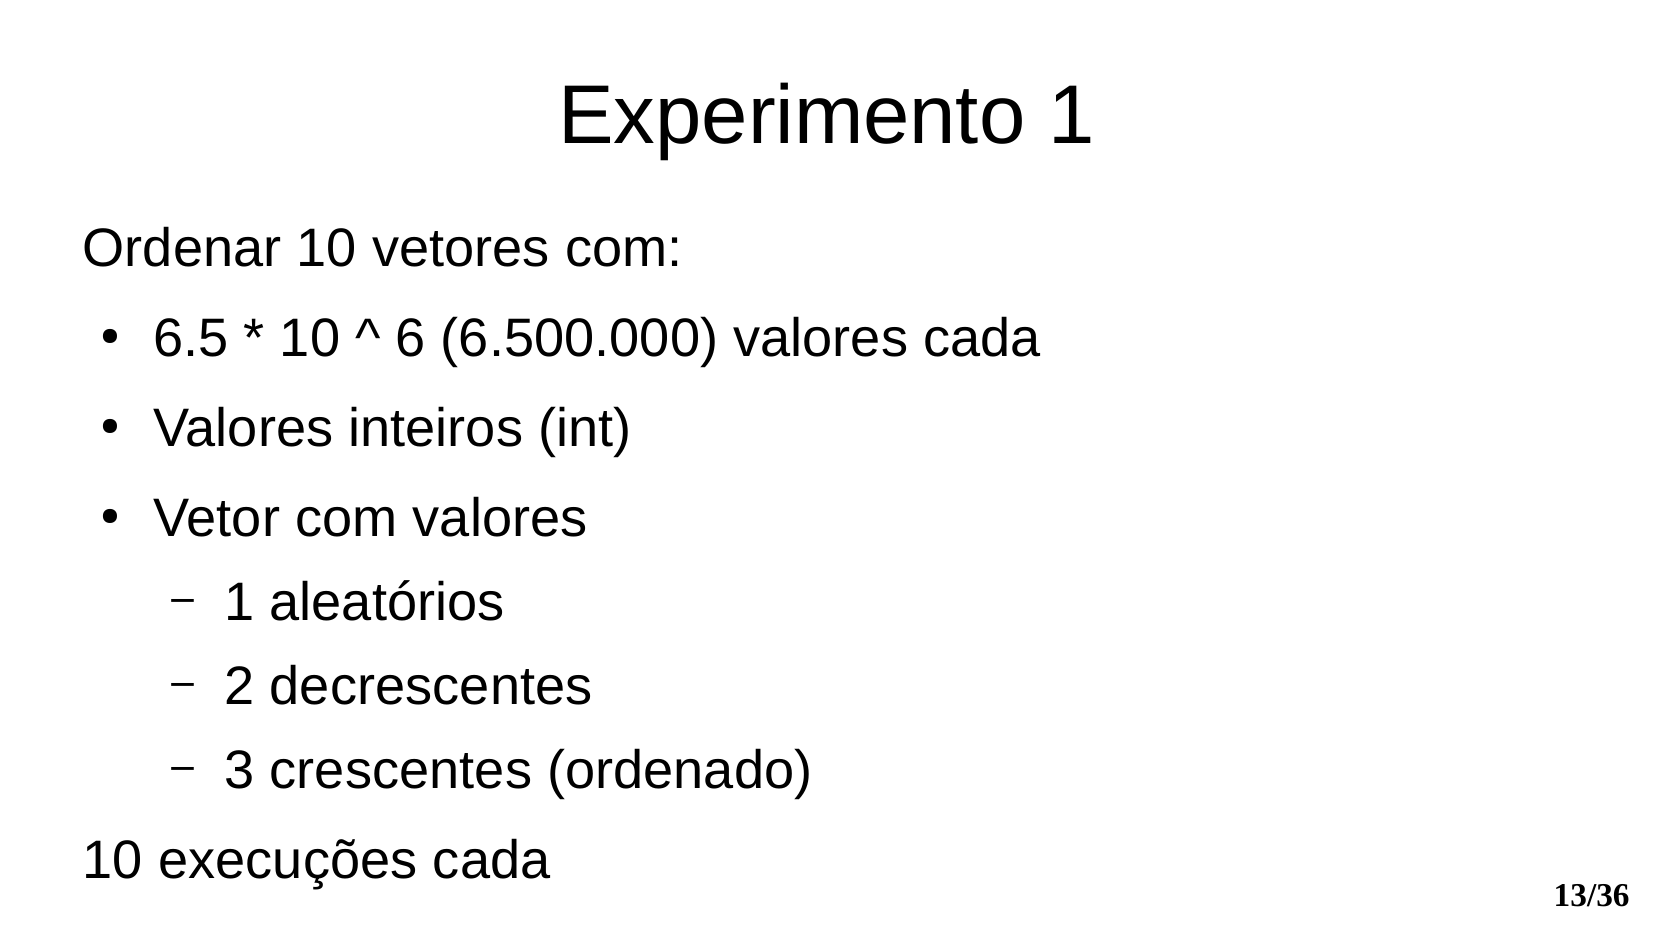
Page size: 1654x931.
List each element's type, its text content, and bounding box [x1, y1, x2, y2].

list Ordenar 10 vetores com: 6.5 * 10 ^ 6 (6.500.000) valores cada Valores inteiros (int) Vetor com valores 1 aleatórios 2 decrescentes 3 crescentes (ordenado) 10 execuções cada [82, 217, 1571, 757]
title Experimento 1 [82, 37, 1571, 193]
